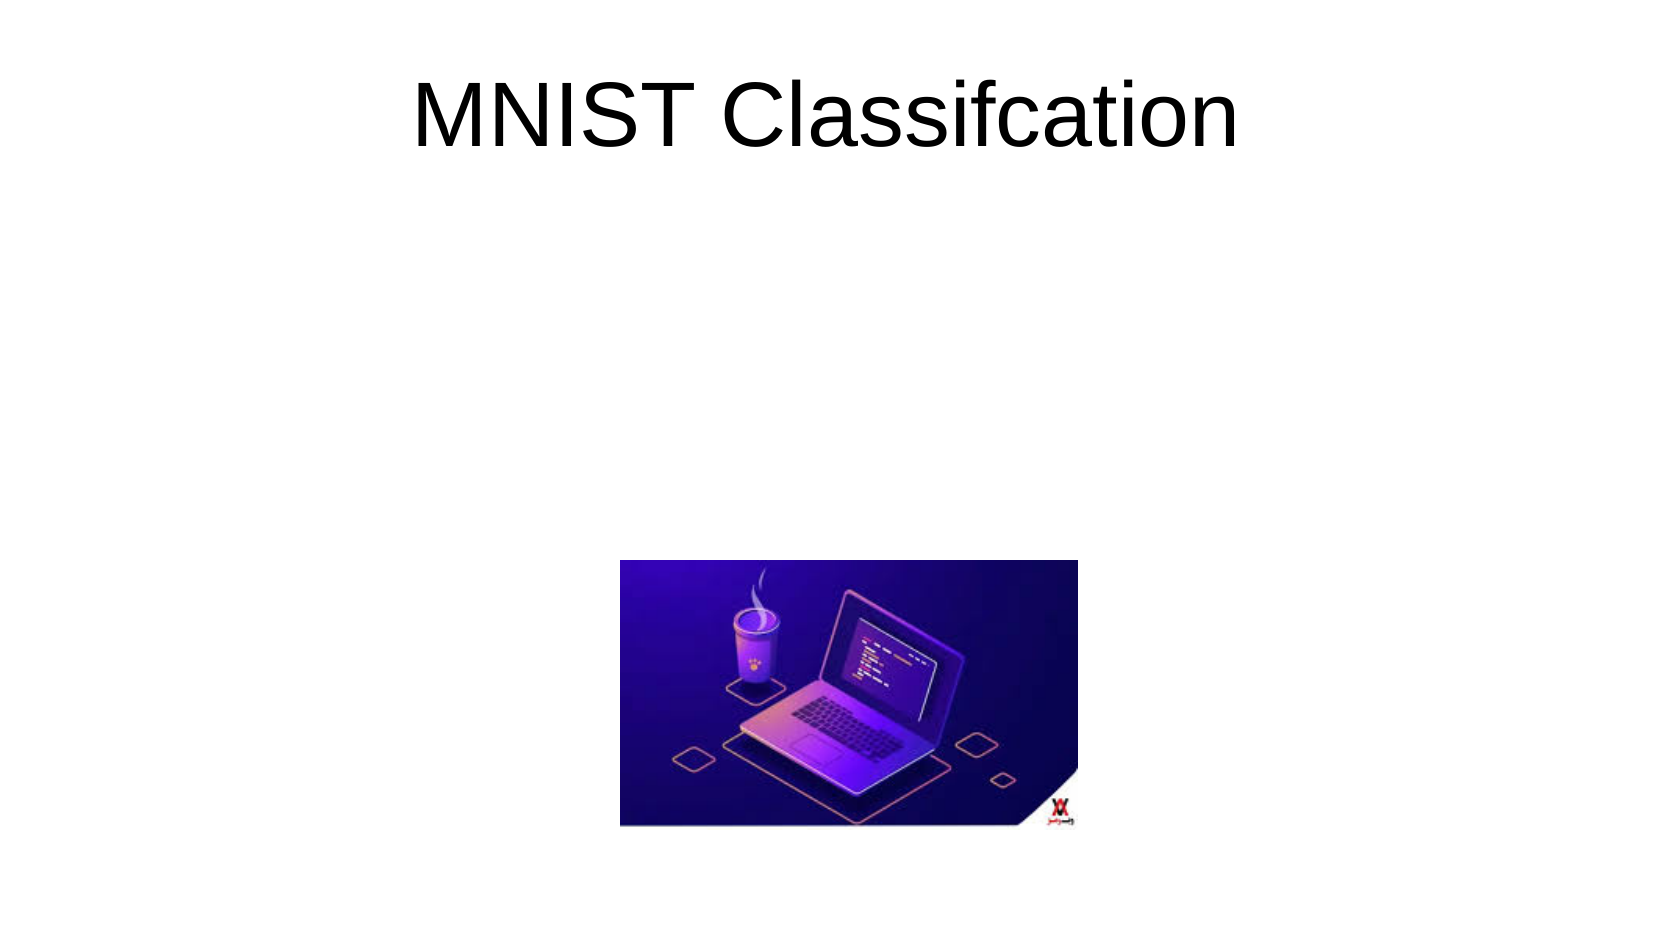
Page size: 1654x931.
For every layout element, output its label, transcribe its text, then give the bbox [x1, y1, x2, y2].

picture [620, 560, 1078, 830]
title MNIST Classifcation [82, 37, 1571, 193]
